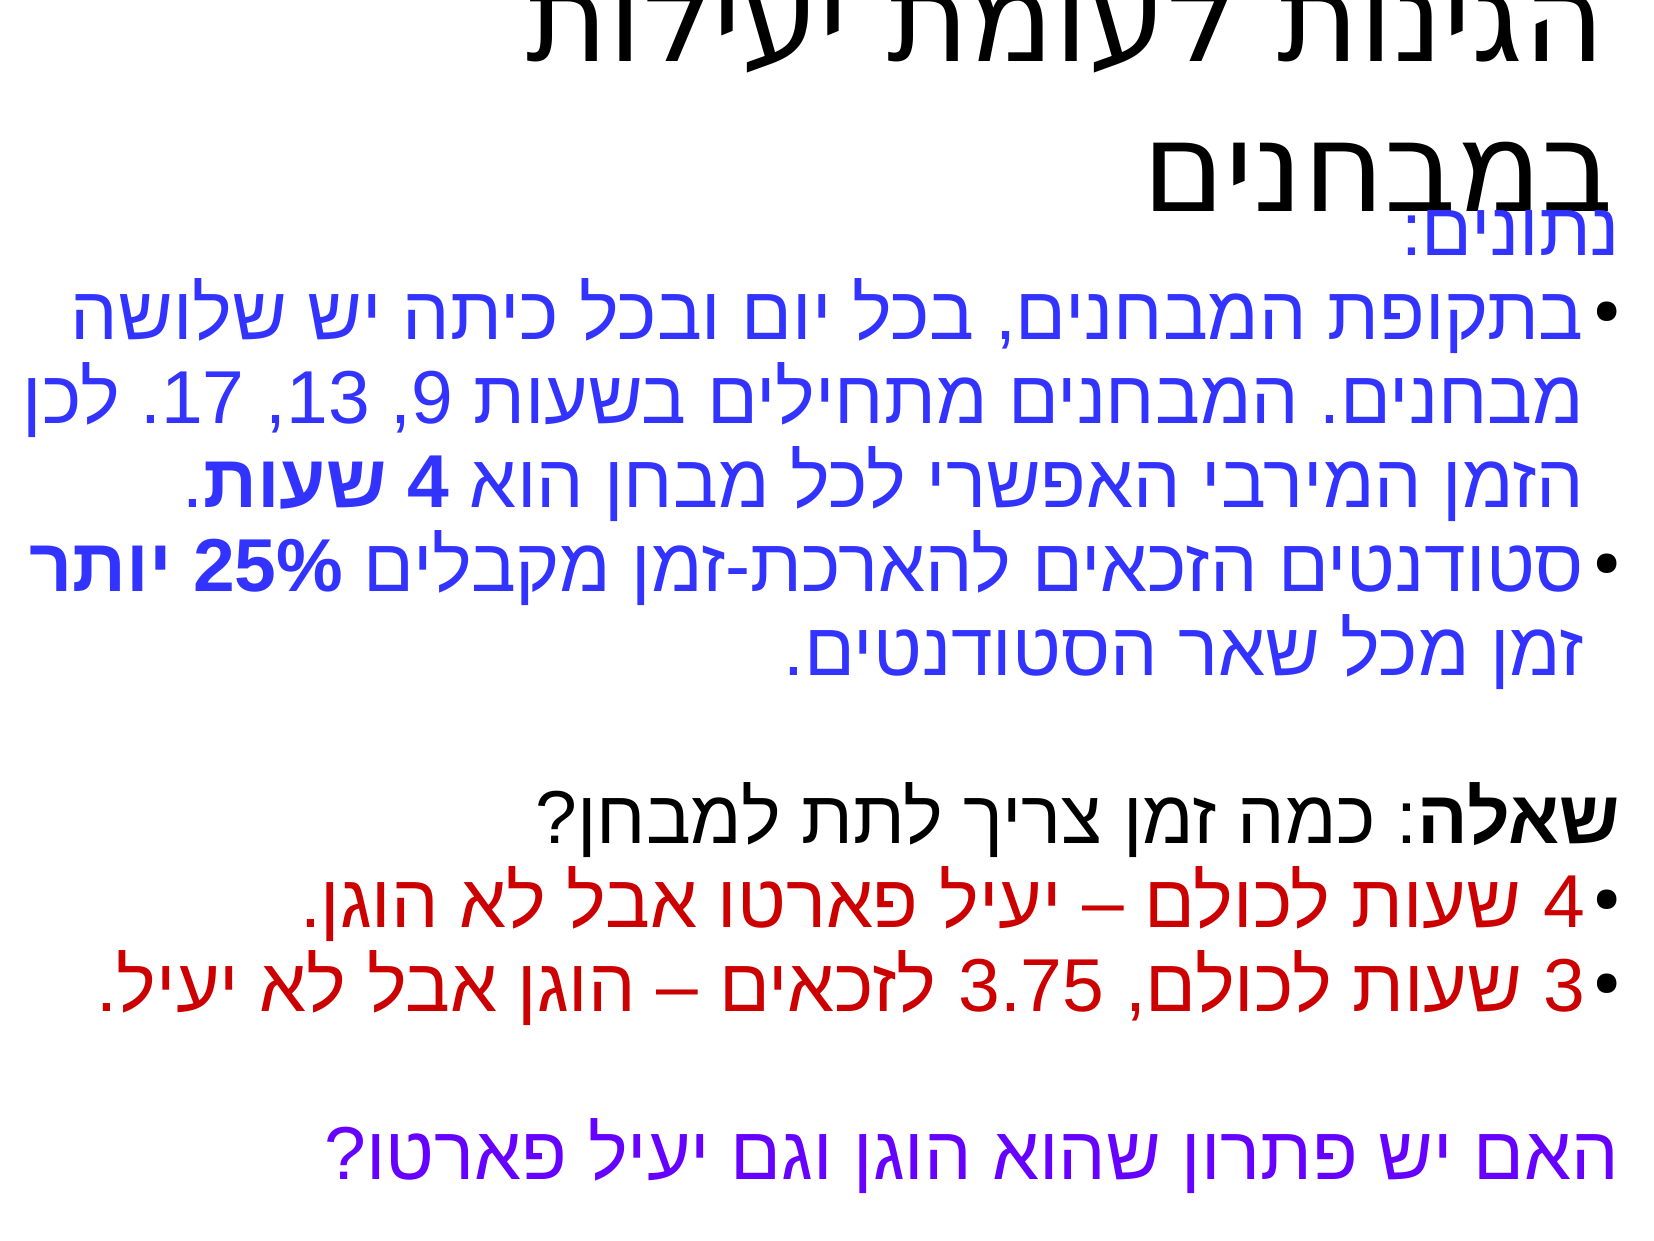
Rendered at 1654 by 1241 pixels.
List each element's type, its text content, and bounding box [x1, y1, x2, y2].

title הגינות לעומת יעילות במבחנים [30, 7, 1654, 166]
text_box נתונים: בתקופת המבחנים, בכל יום ובכל כיתה יש שלושה מבחנים. המבחנים מתחילים בשעות 9, 13, 17. לכן הזמן המירבי האפשרי לכל מבחן הוא 4 שעות. סטודנטים הזכאים להארכת-זמן מקבלים 25% יותר זמן מכל שאר הסטודנטים. שאלה: כמה זמן צריך לתת למבחן? 4 שעות לכולם – יעיל פארטו אבל לא הוגן. 3 שעות לכולם, 3.75 לזכאים – הוגן אבל לא יעיל. האם יש פתרון שהוא הוגן וגם יעיל פארטו? [0, 180, 1636, 1203]
